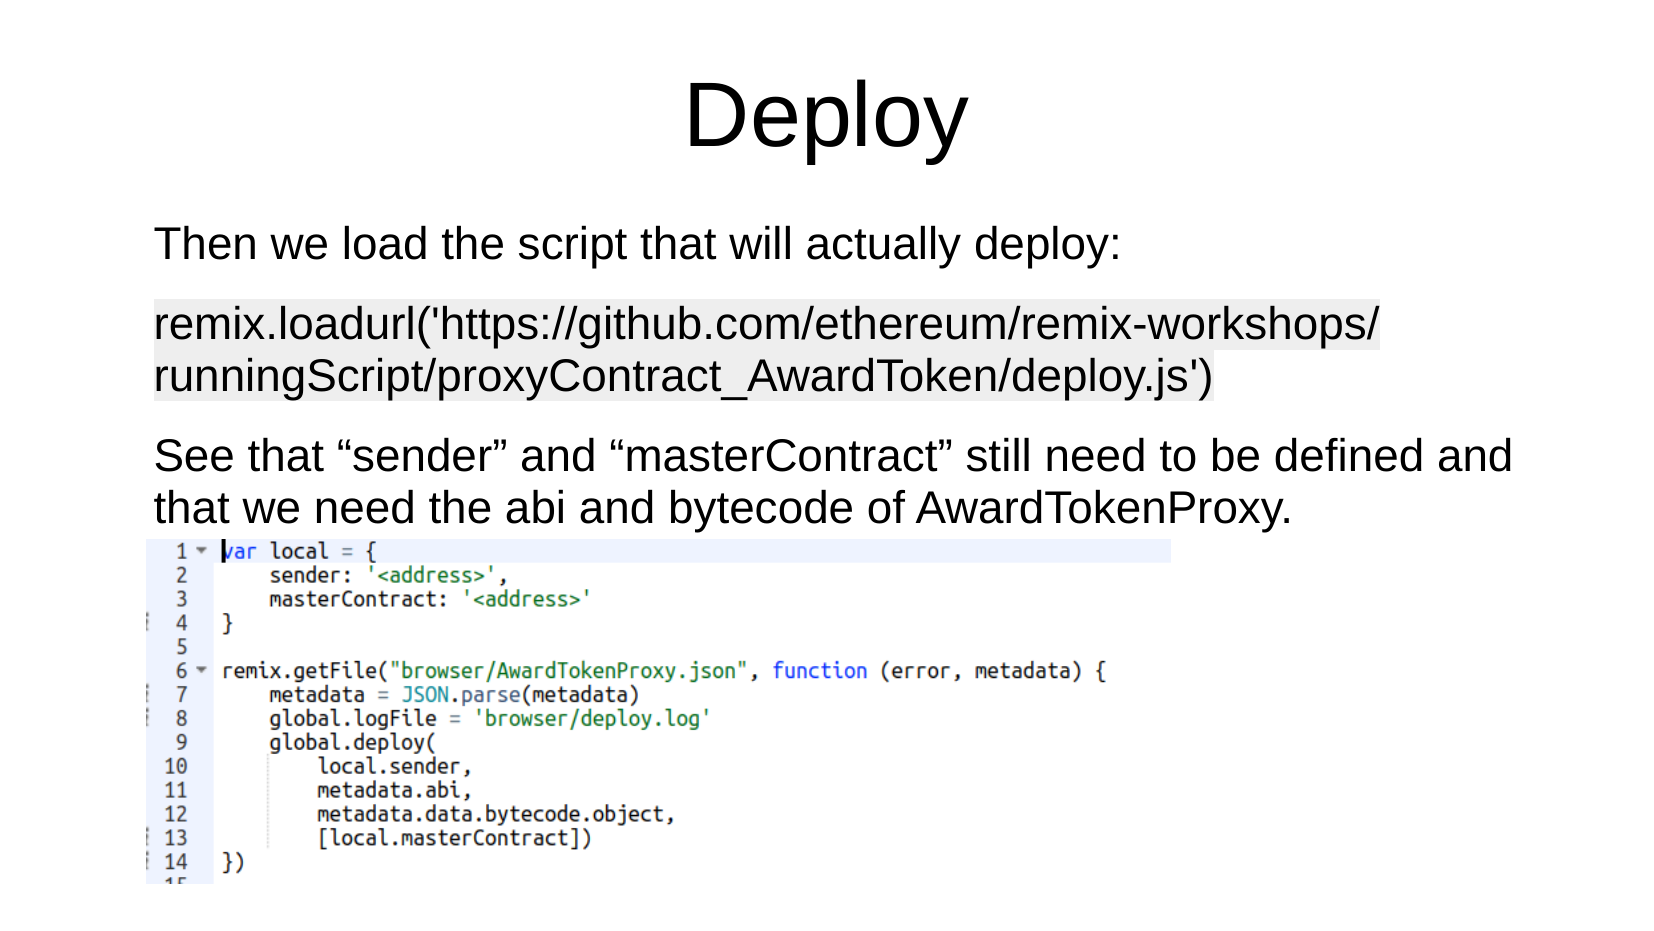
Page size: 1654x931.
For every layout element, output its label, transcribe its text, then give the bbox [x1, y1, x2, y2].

title Deploy [82, 37, 1571, 193]
picture [146, 539, 1171, 884]
list Then we load the script that will actually deploy: remix.loadurl('https://github.com/ethereum/remix-workshops/runningScript/proxyContract_AwardToken/deploy.js') See that “sender” and “masterContract” still need to be defined and that we need the abi and bytecode of AwardTokenProxy. [82, 217, 1571, 758]
